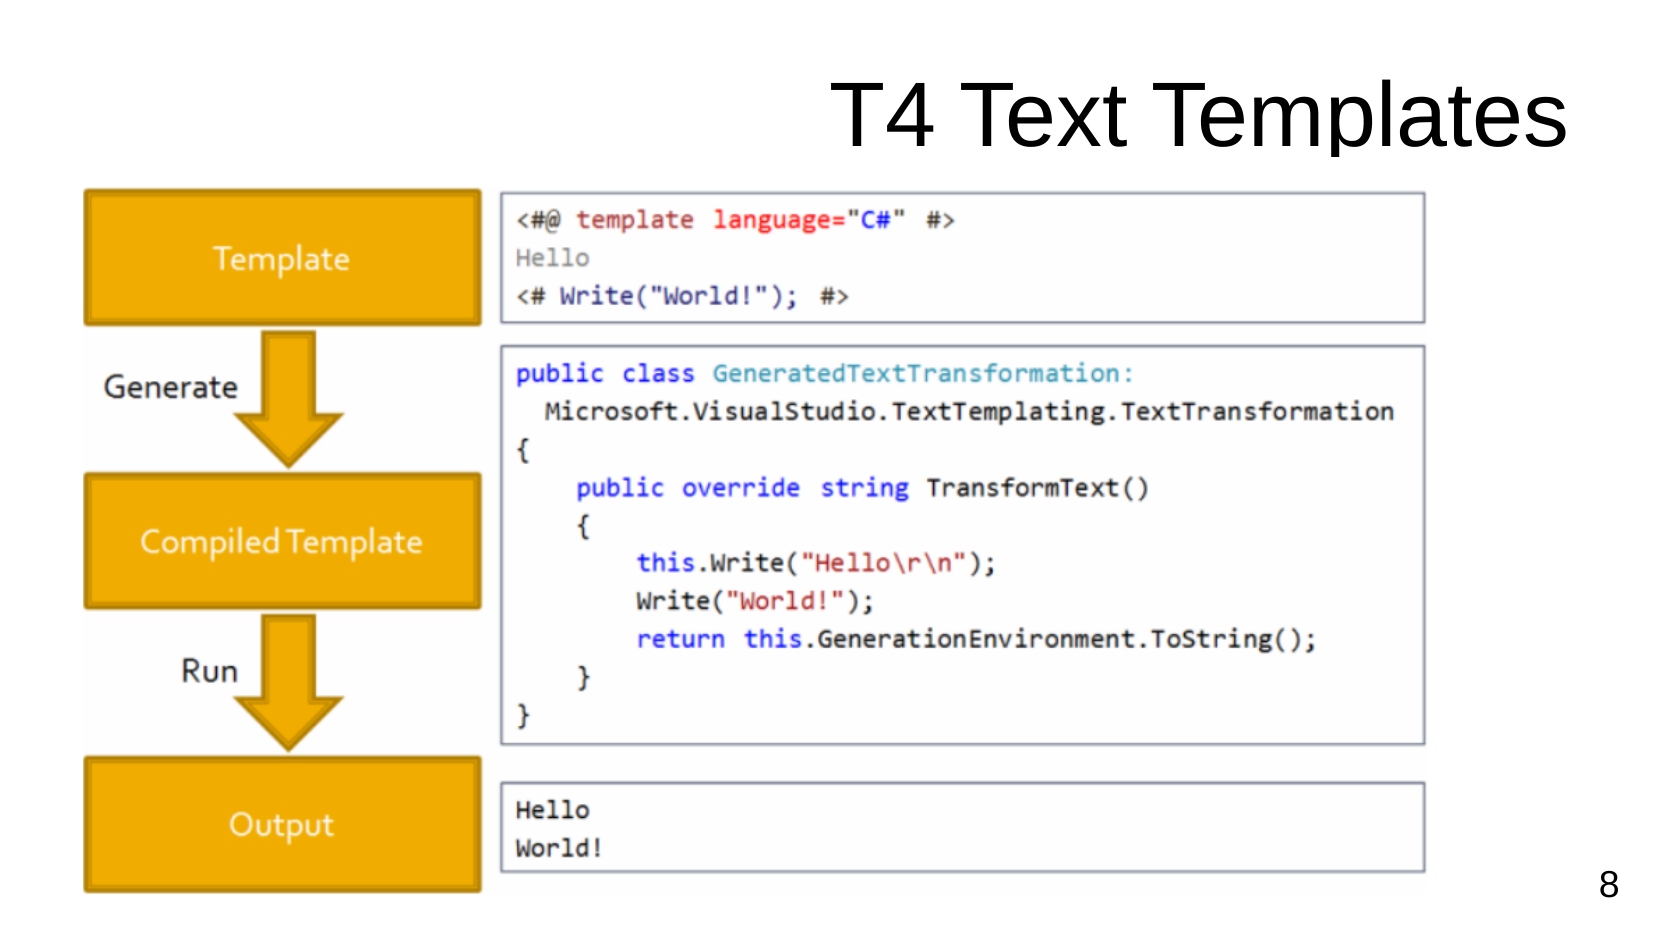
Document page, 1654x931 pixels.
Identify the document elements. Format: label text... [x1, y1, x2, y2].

picture [29, 157, 1477, 916]
text_box <номер> [1518, 856, 1654, 927]
title T4 Text Templates [82, 37, 1571, 193]
